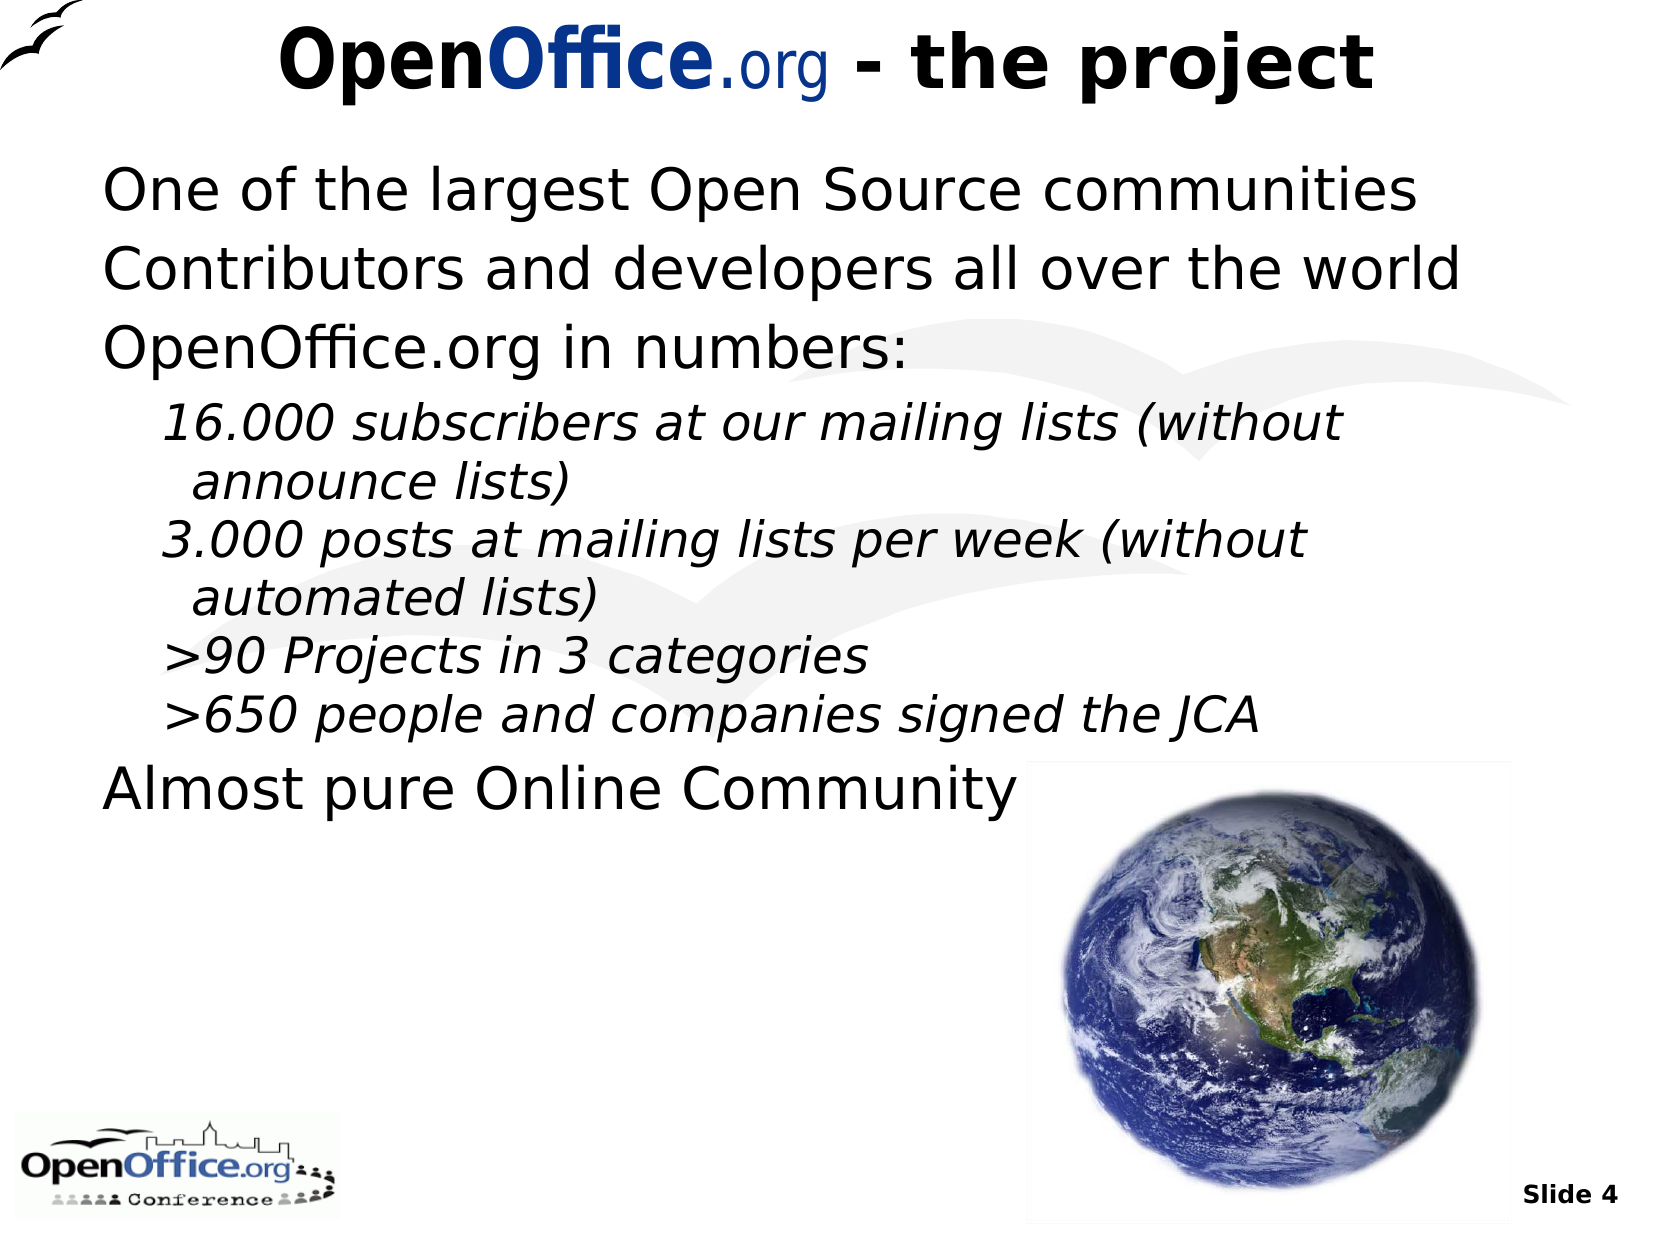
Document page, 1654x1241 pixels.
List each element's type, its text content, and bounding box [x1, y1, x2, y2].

picture [1026, 1085, 1512, 1224]
picture [15, 1112, 341, 1220]
list One of the largest Open Source communities Contributors and developers all over the world OpenOffice.org in numbers: 16.000 subscribers at our mailing lists (without announce lists) 3.000 posts at mailing lists per week (without automated lists) >90 Projects in 3 categories >650 people and companies signed the JCA Almost pure Online Community [102, 155, 1529, 1085]
title OpenOffice.org - the project [0, 0, 1654, 121]
